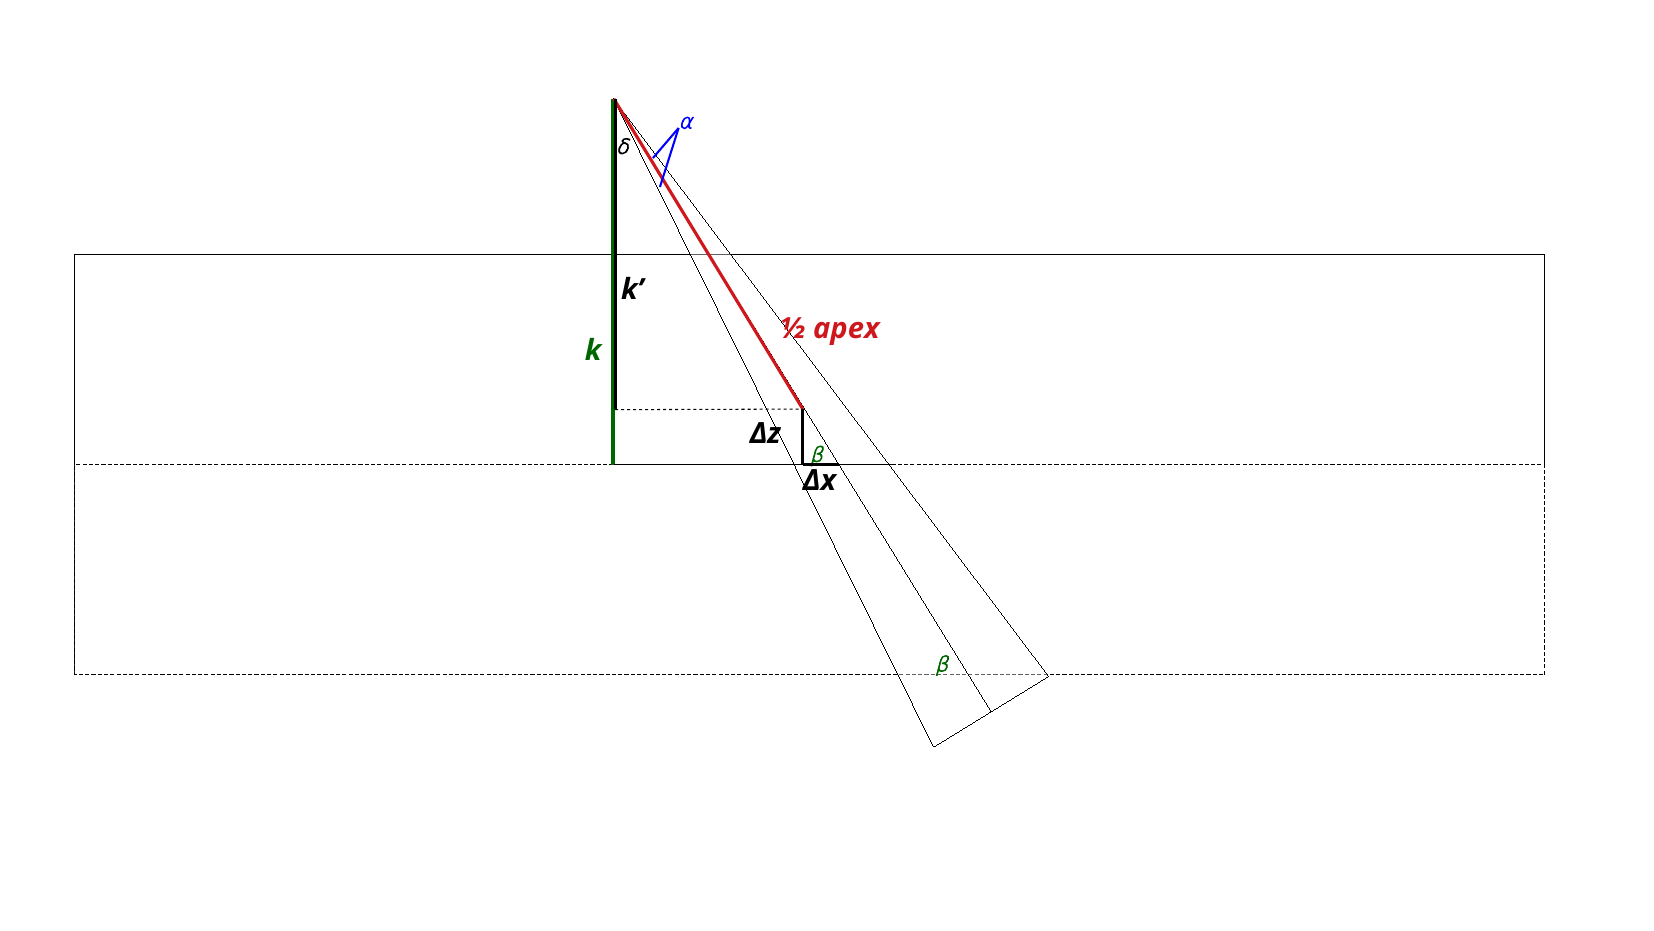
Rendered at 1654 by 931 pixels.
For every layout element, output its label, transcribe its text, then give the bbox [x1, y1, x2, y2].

text_box [615, 154, 797, 464]
text_box k’ [606, 260, 614, 319]
text_box δ [634, 127, 644, 143]
text_box δ [617, 127, 644, 167]
text_box k’ [617, 260, 682, 319]
text_box β [811, 435, 838, 452]
text_box [653, 156, 665, 173]
text_box [644, 138, 655, 156]
text_box α [663, 101, 708, 141]
text_box Δz [735, 405, 811, 463]
text_box β [920, 644, 964, 684]
text_box Δx [788, 452, 864, 510]
text_box [74, 169, 1545, 747]
text_box ½ apex [765, 300, 916, 358]
text_box k [570, 321, 614, 379]
text_box δ [601, 127, 614, 167]
text_box [627, 116, 636, 127]
